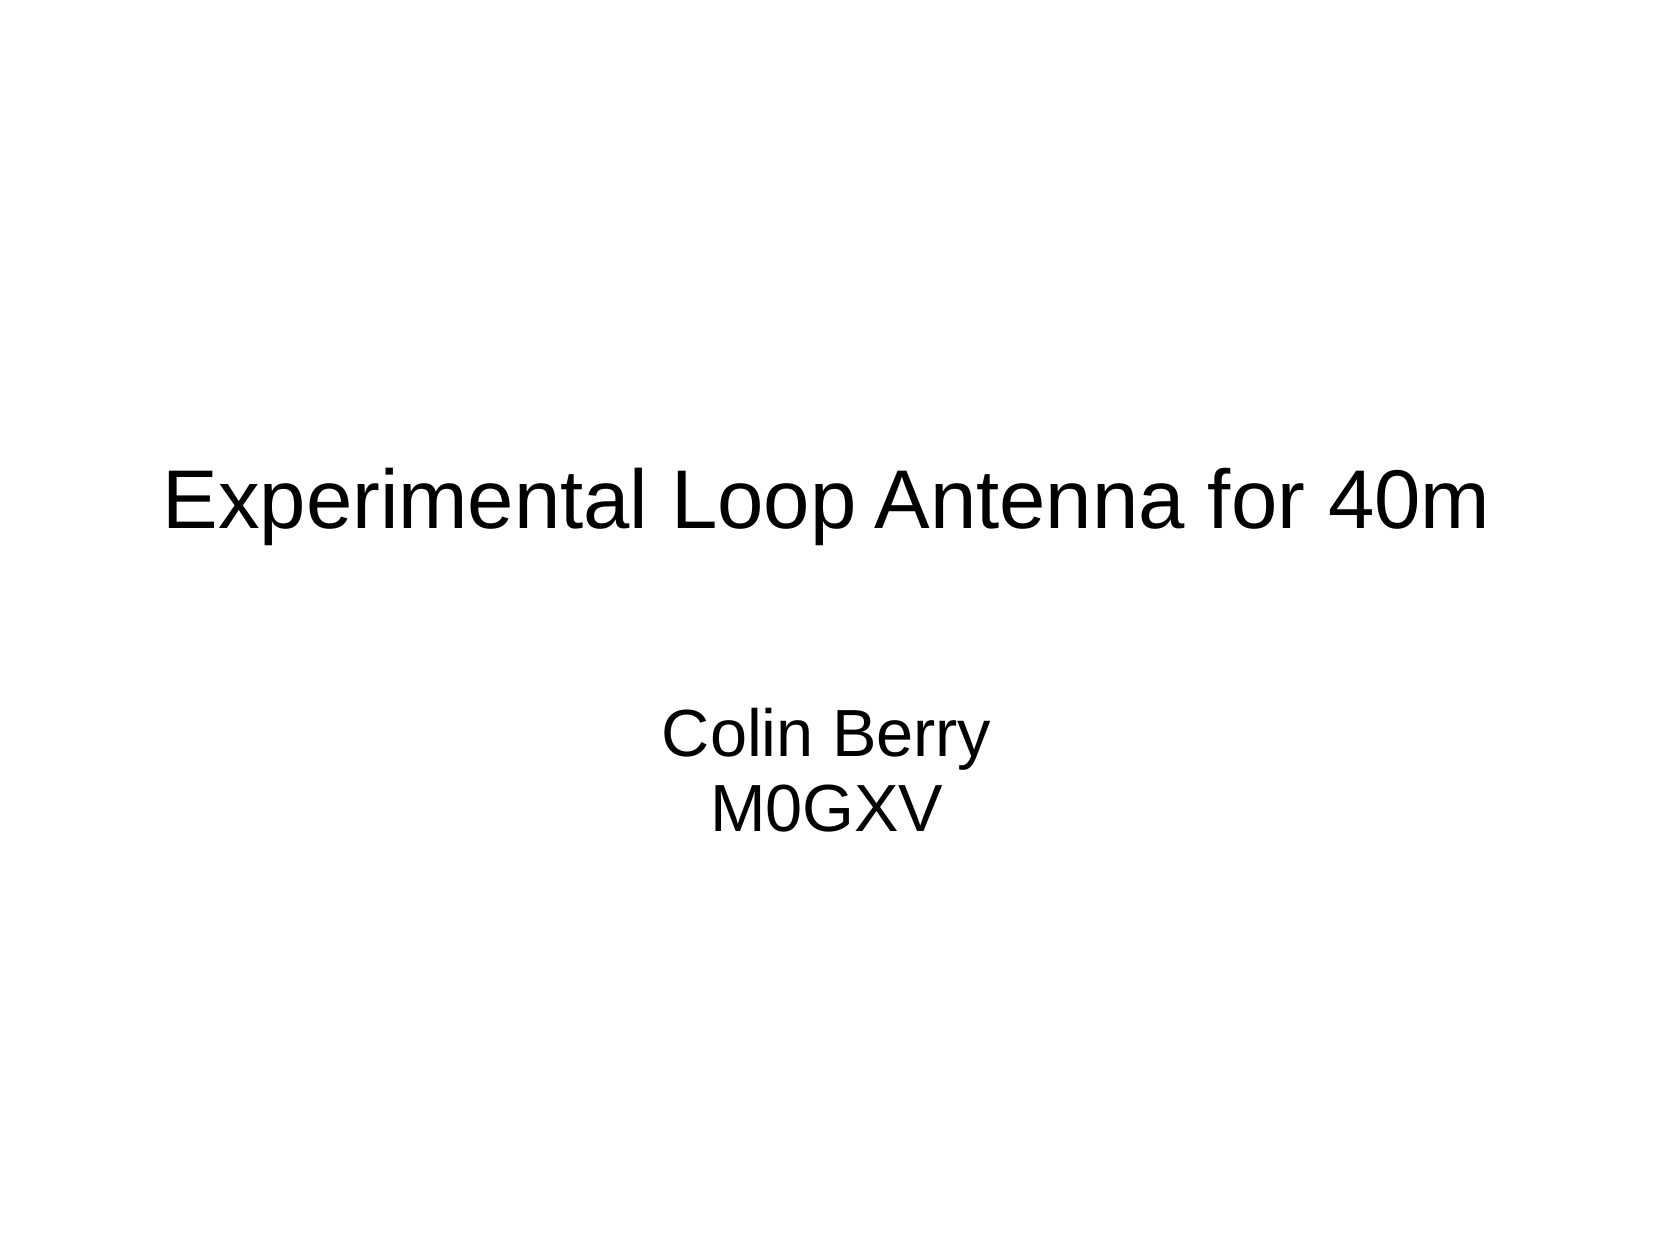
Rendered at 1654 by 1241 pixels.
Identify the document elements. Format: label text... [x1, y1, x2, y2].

subtitle Experimental Loop Antenna for 40m Colin Berry M0GXV [82, 290, 1571, 1010]
